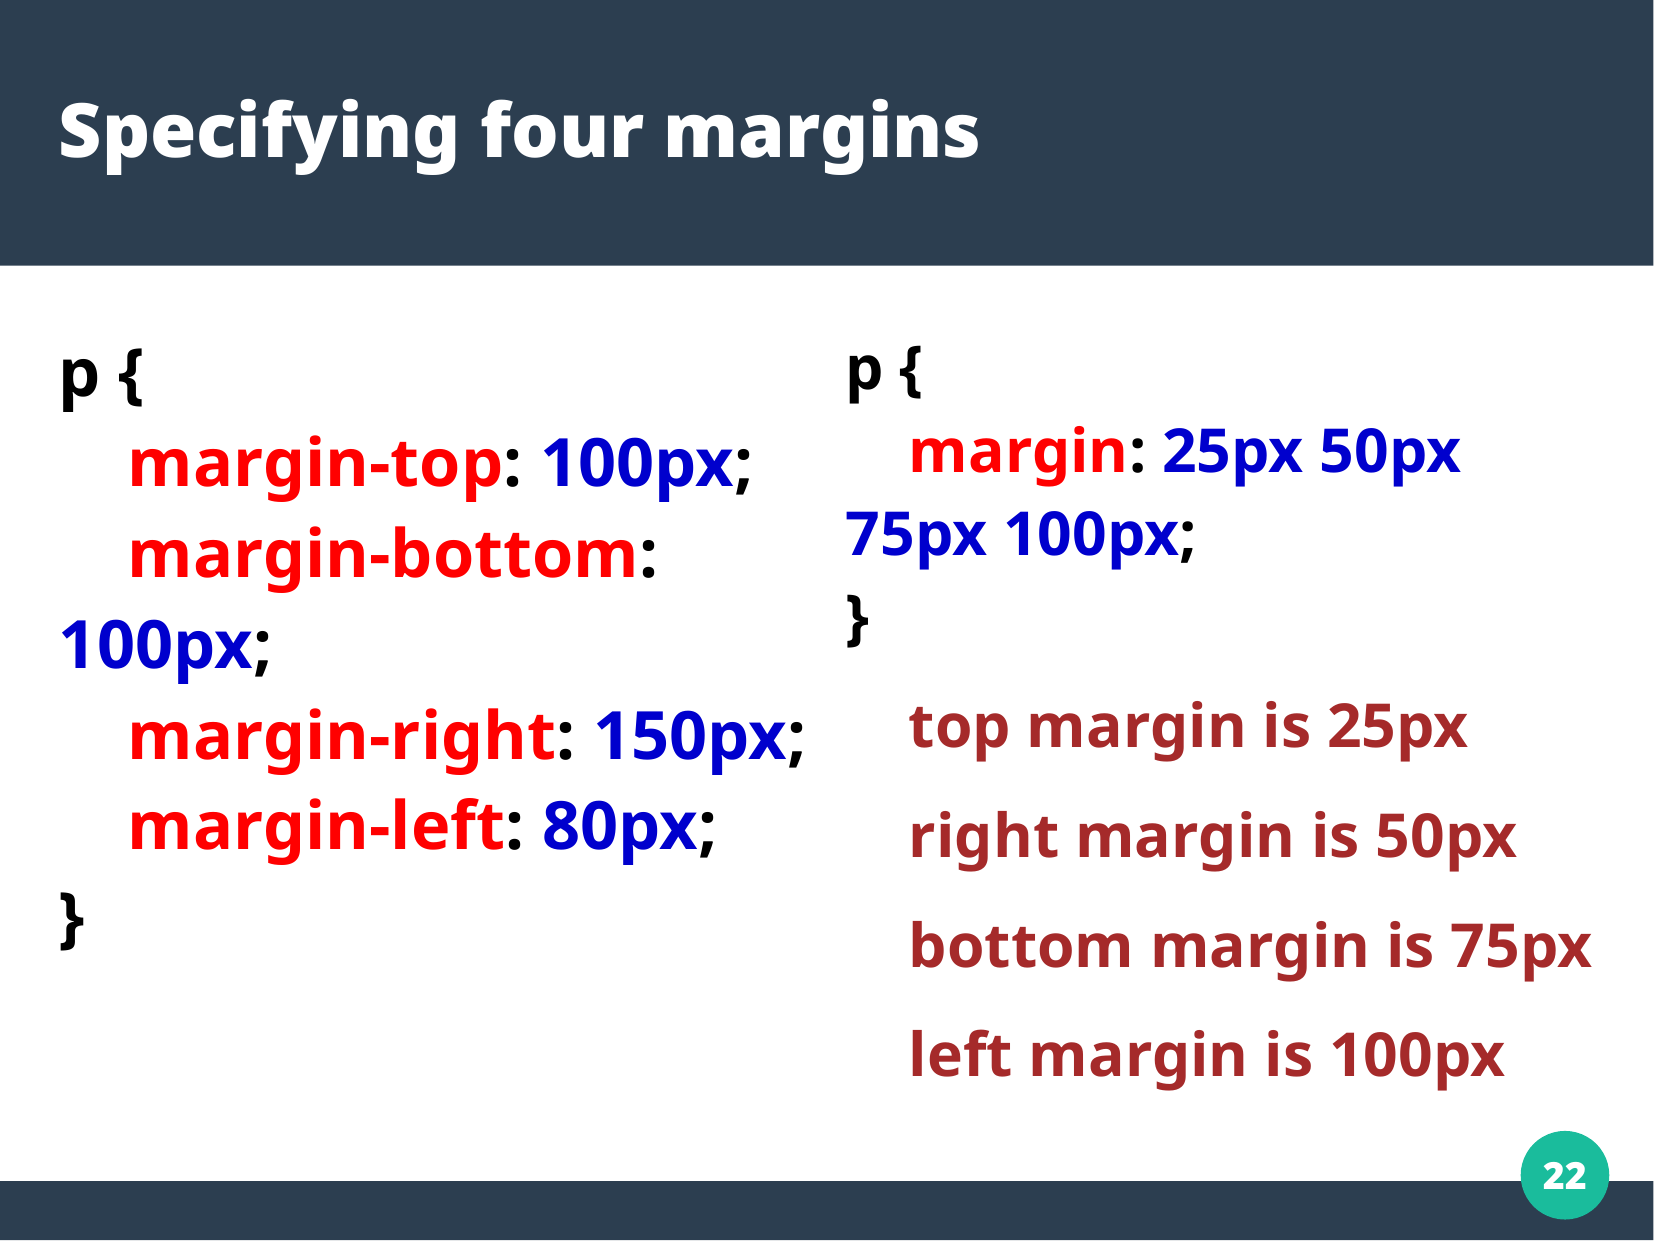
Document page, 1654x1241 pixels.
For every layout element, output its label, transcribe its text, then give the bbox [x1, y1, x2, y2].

list p { margin: 25px 50px 75px 100px; } top margin is 25px right margin is 50px bottom margin is 75px left margin is 100px [845, 324, 1596, 1152]
title Specifying four margins [59, 49, 1595, 207]
list p { margin-top: 100px; margin-bottom: 100px; margin-right: 150px; margin-left: 80px; } [59, 324, 809, 1152]
